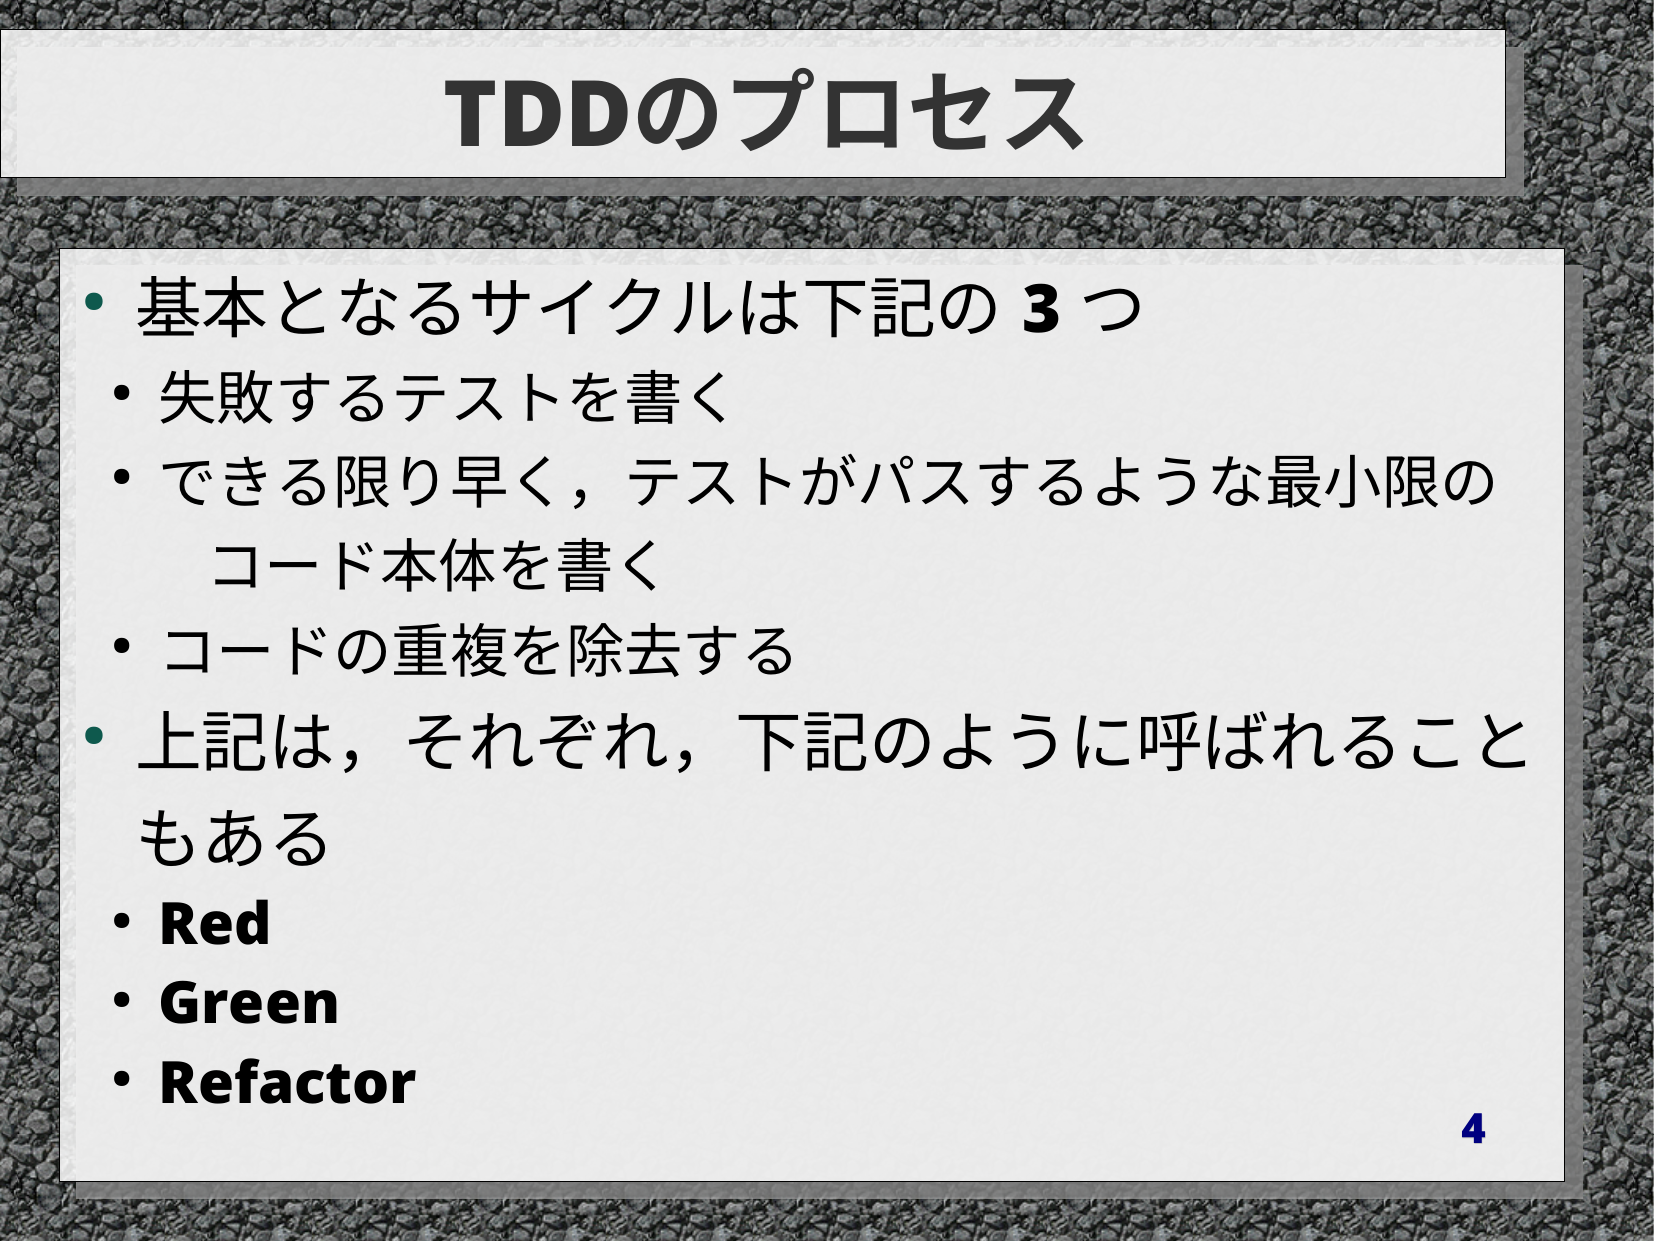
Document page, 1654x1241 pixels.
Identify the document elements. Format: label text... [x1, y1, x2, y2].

list 基本となるサイクルは下記の3つ 失敗するテストを書く できる限り早く，テストがパスするような最小限のコード本体を書く コードの重複を除去する 上記は，それぞれ，下記のように呼ばれることもある Red Green Refactor [64, 254, 1565, 1182]
picture [0, 0, 1654, 1241]
title TDDのプロセス [29, 35, 1506, 177]
